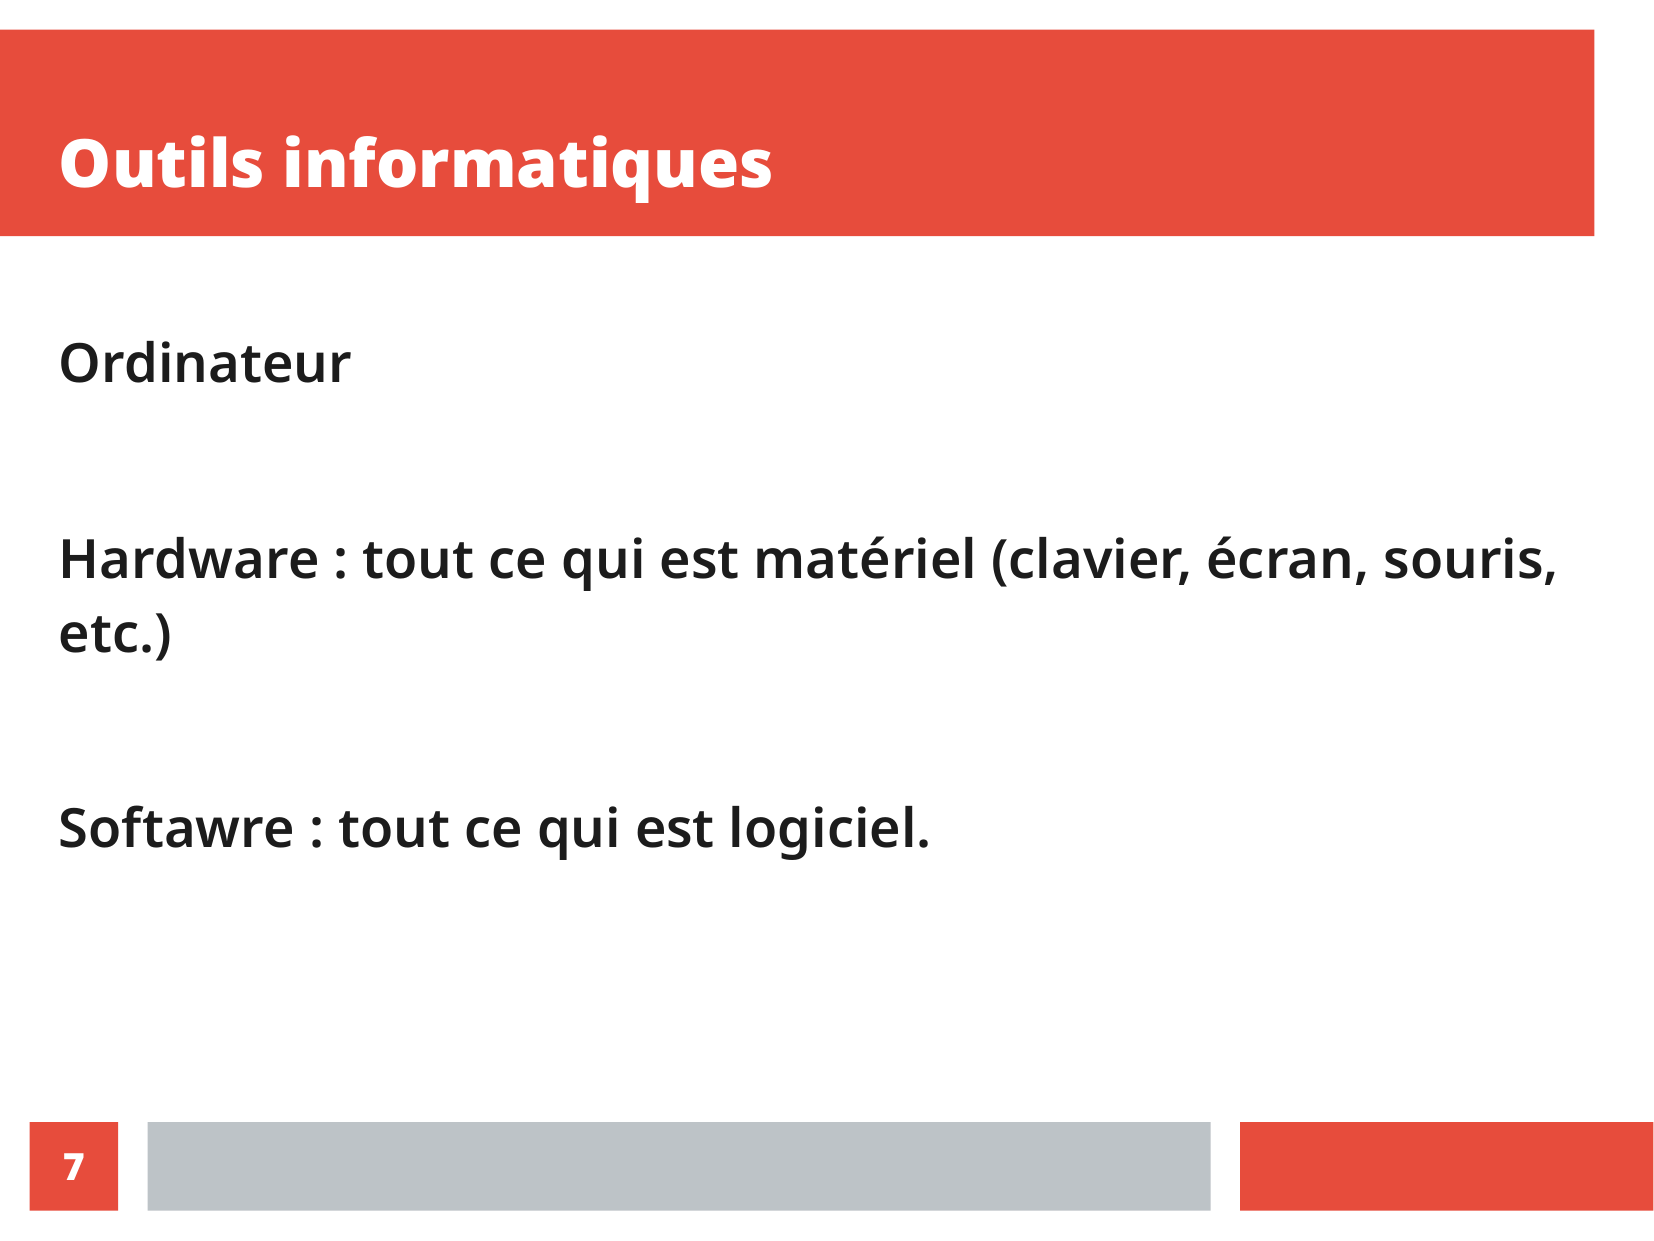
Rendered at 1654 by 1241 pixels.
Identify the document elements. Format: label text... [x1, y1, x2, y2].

title Outils informatiques [59, 59, 1595, 207]
list Ordinateur Hardware : tout ce qui est matériel (clavier, écran, souris, etc.) Softawre : tout ce qui est logiciel. [59, 324, 1565, 1093]
